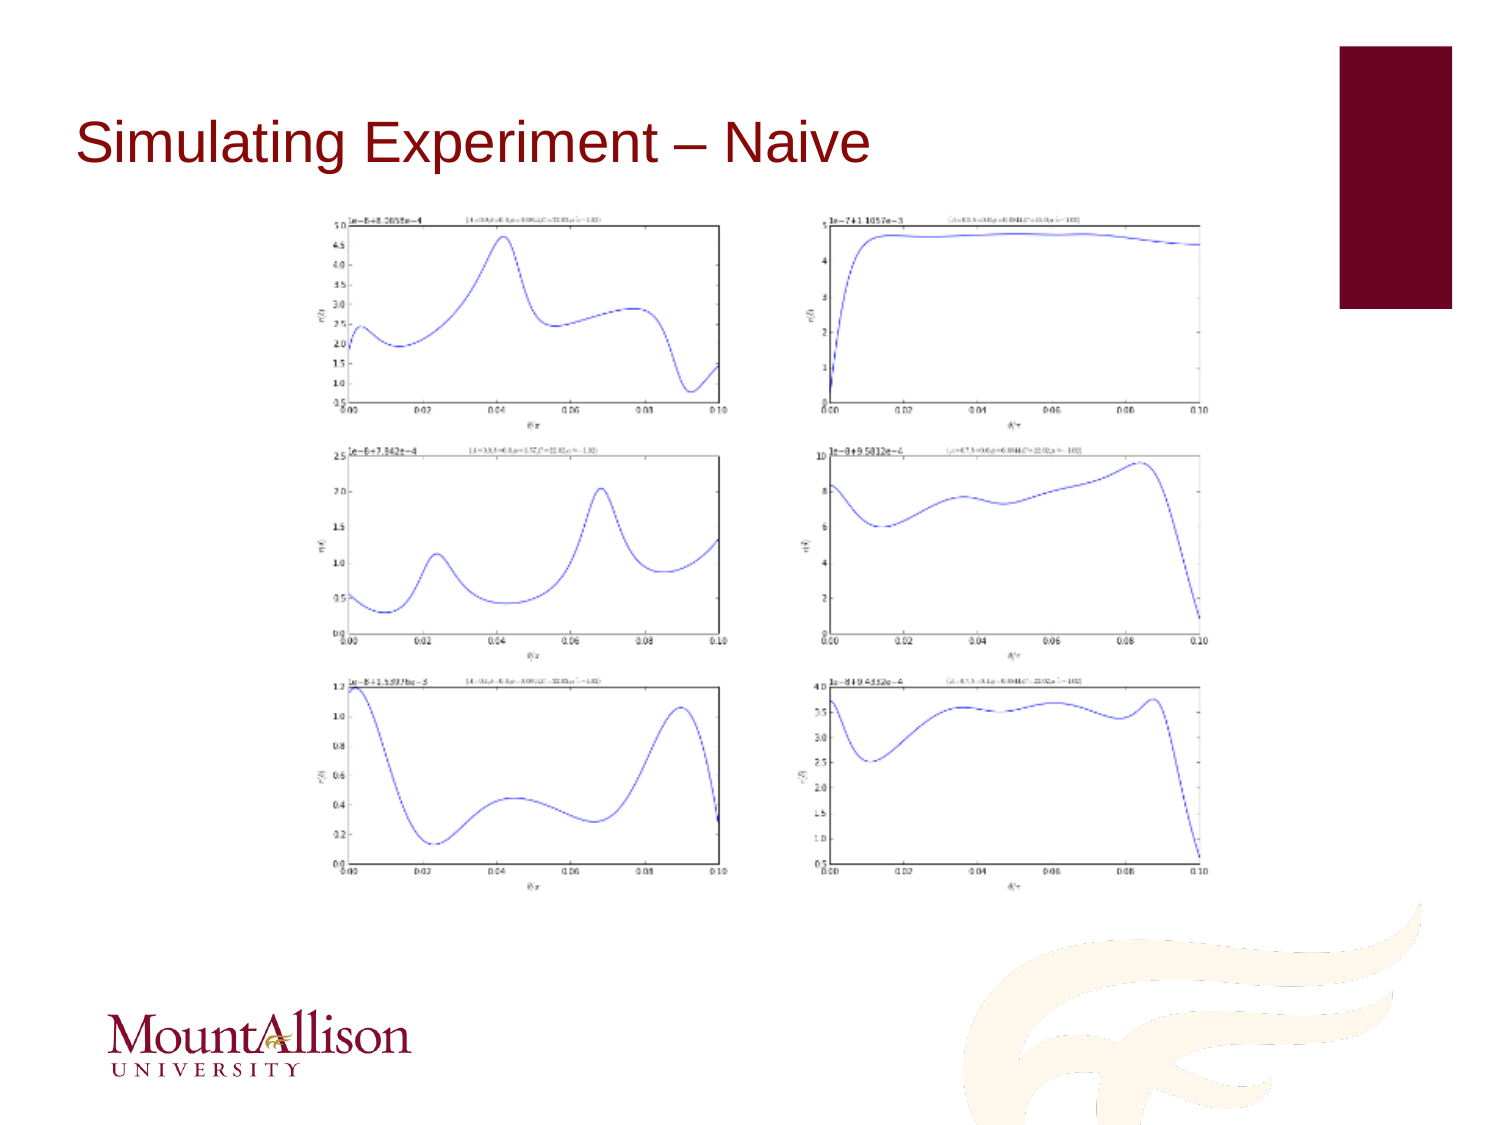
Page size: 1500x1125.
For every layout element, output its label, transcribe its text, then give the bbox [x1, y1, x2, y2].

picture [107, 177, 1423, 1125]
title Simulating Experiment – Naive [75, 44, 1425, 233]
